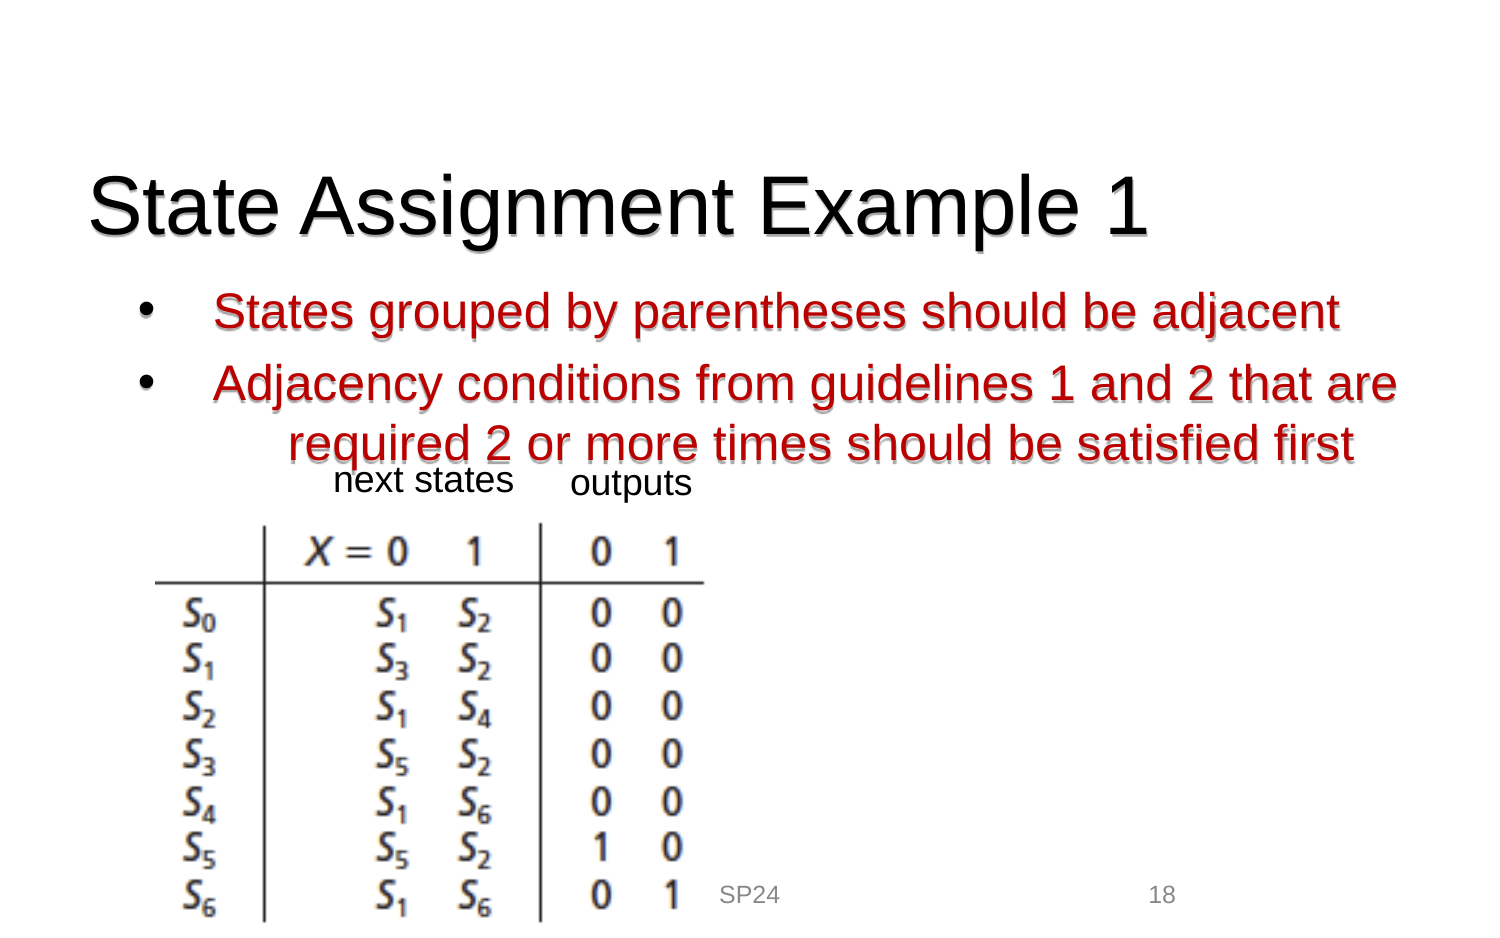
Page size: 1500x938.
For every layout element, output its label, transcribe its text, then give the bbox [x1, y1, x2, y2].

list States grouped by parentheses should be adjacent Adjacency conditions from guidelines 1 and 2 that are required 2 or more times should be satisfied first [122, 270, 1434, 849]
text_box outputs [554, 450, 710, 512]
slide_number <number> [1133, 868, 1471, 919]
footer SP24 [496, 868, 1004, 919]
title State Assignment Example 1 [72, 143, 1434, 251]
picture [155, 849, 718, 938]
text_box next states [318, 447, 532, 509]
